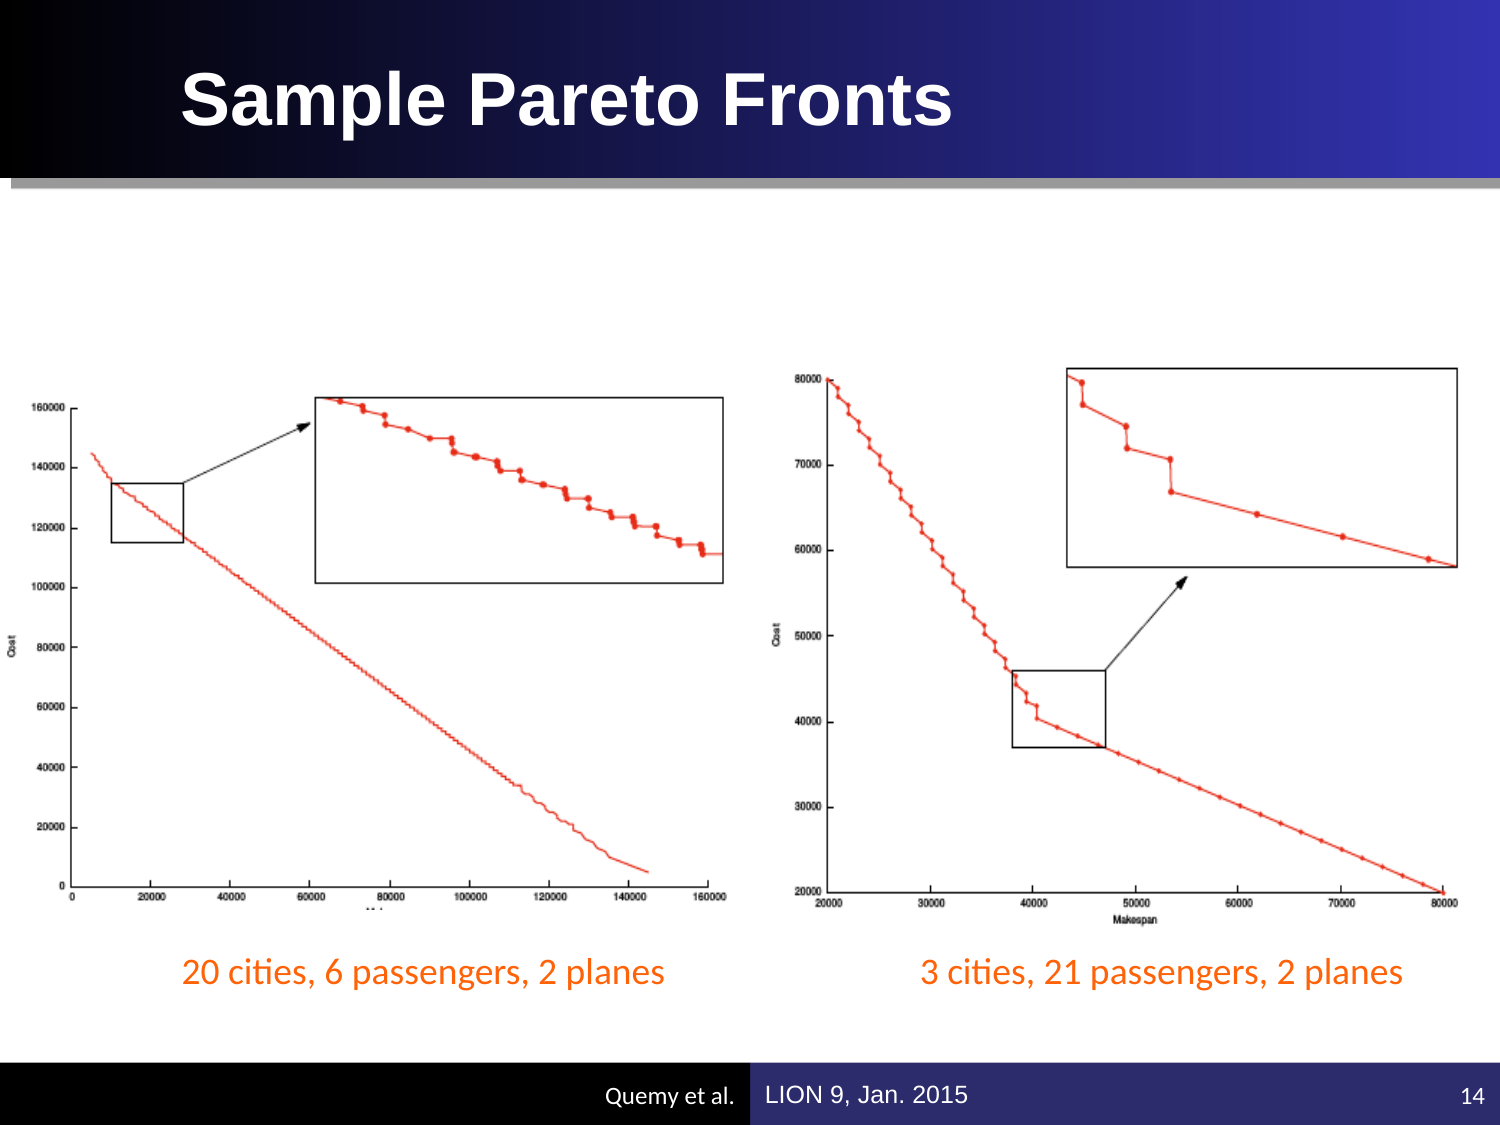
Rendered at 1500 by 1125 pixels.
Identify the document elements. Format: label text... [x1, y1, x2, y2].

list 20 cities, 6 passengers, 2 planes [41, 939, 751, 1070]
list 3 cities, 21 passengers, 2 planes [779, 939, 1489, 1070]
picture [755, 353, 1471, 934]
text_box Sample Pareto Fronts [165, 43, 1404, 148]
picture [0, 366, 733, 910]
